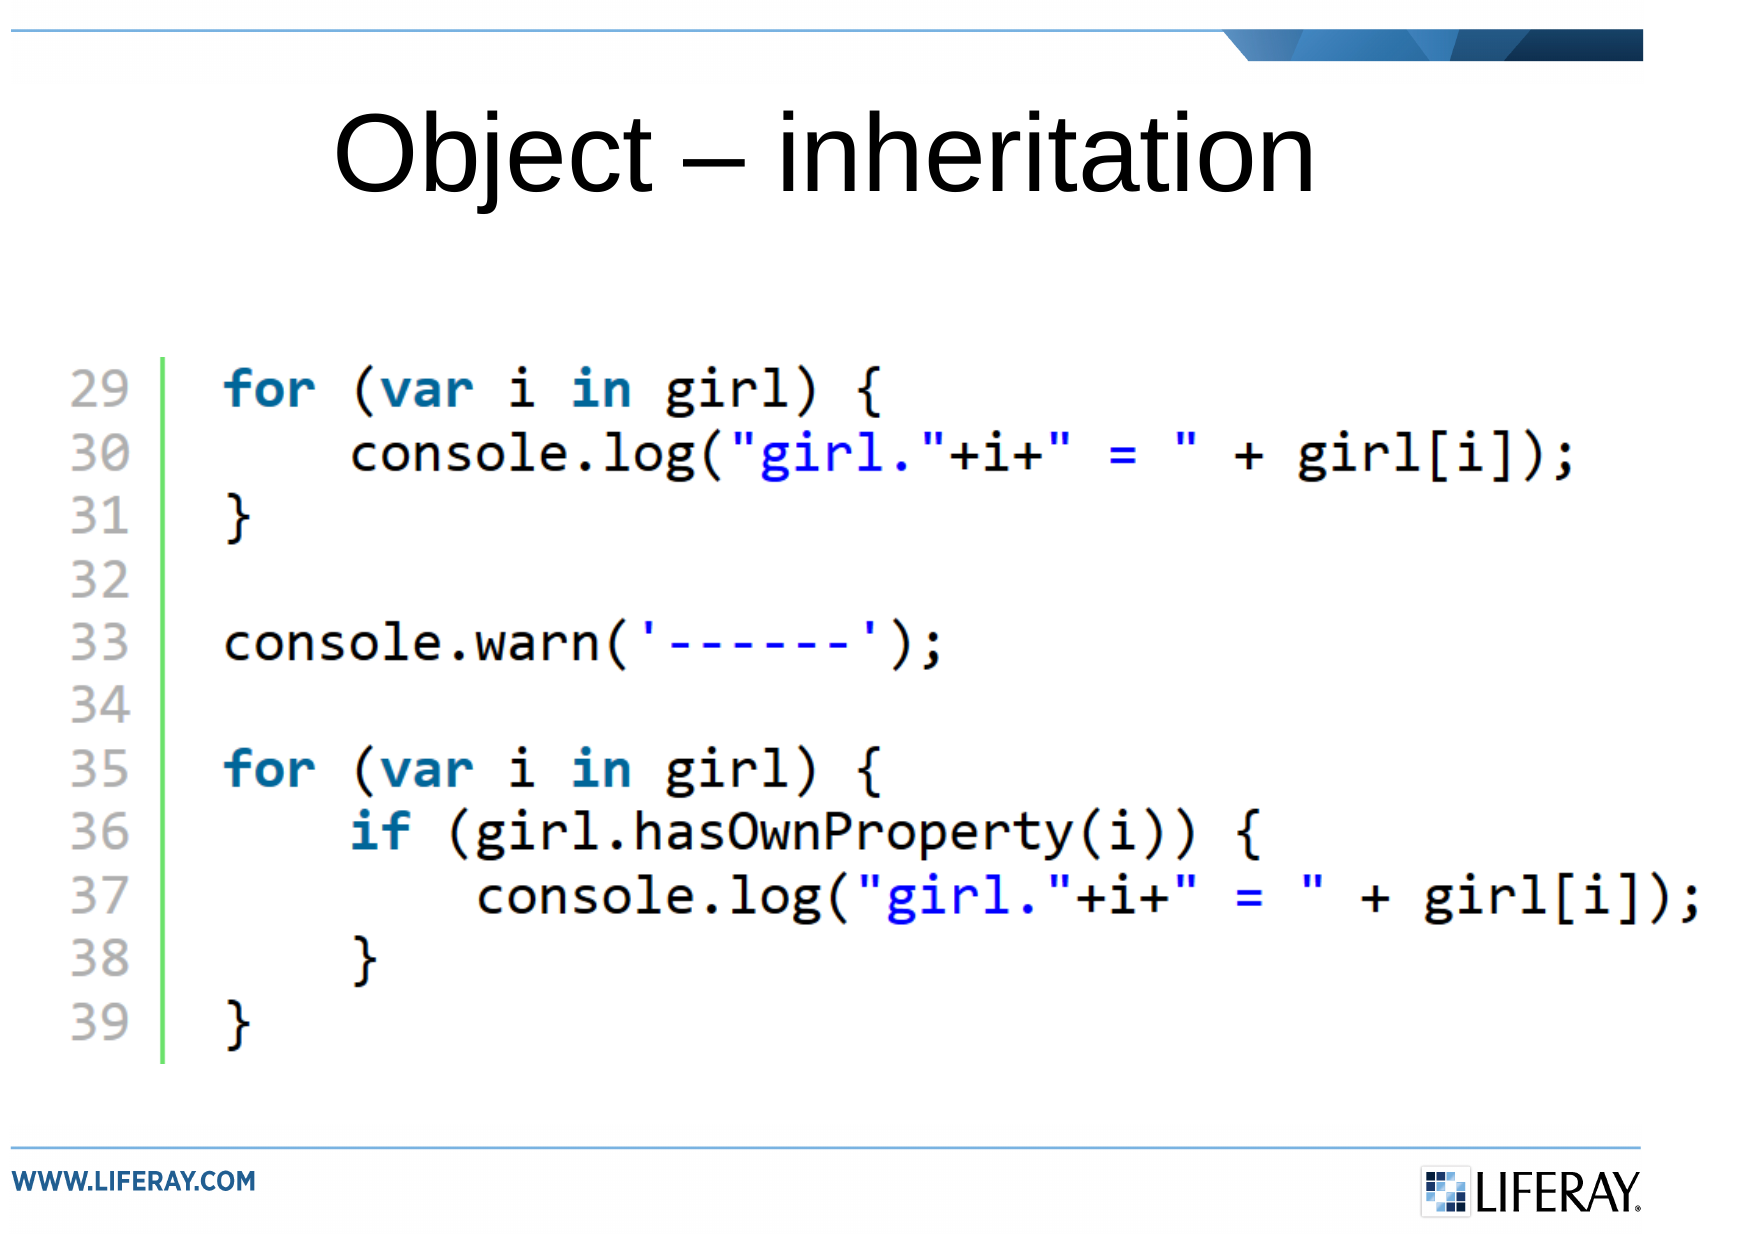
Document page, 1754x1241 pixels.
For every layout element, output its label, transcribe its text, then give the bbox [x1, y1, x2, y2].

picture [11, 0, 1644, 84]
picture [62, 357, 1705, 1064]
picture [9, 1124, 1642, 1234]
title Object – inheritation [82, 49, 1571, 257]
